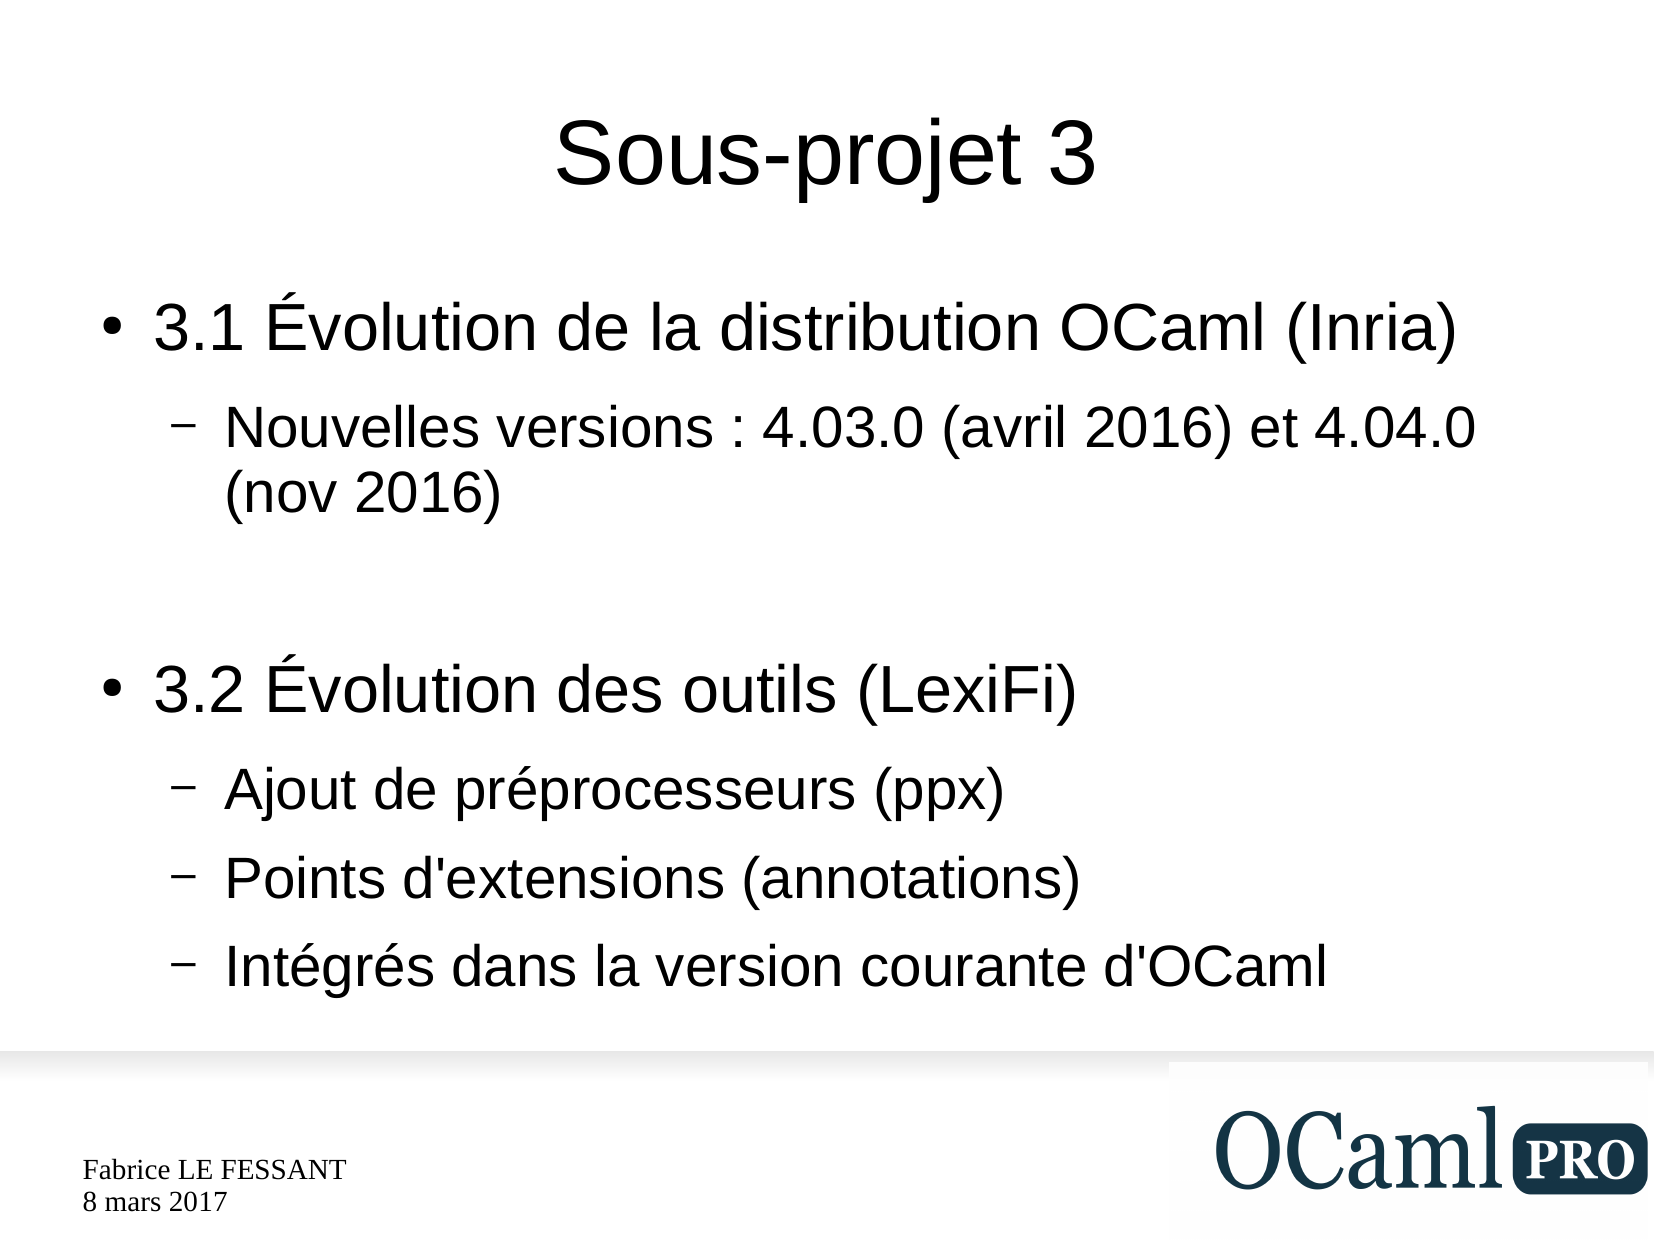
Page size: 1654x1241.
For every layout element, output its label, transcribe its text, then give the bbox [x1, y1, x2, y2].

list 3.1 Évolution de la distribution OCaml (Inria) Nouvelles versions : 4.03.0 (avril 2016) et 4.04.0 (nov 2016) 3.2 Évolution des outils (LexiFi) Ajout de préprocesseurs (ppx) Points d'extensions (annotations) Intégrés dans la version courante d'OCaml [82, 290, 1538, 1010]
title Sous-projet 3 [82, 49, 1571, 257]
picture [1169, 1062, 1648, 1240]
